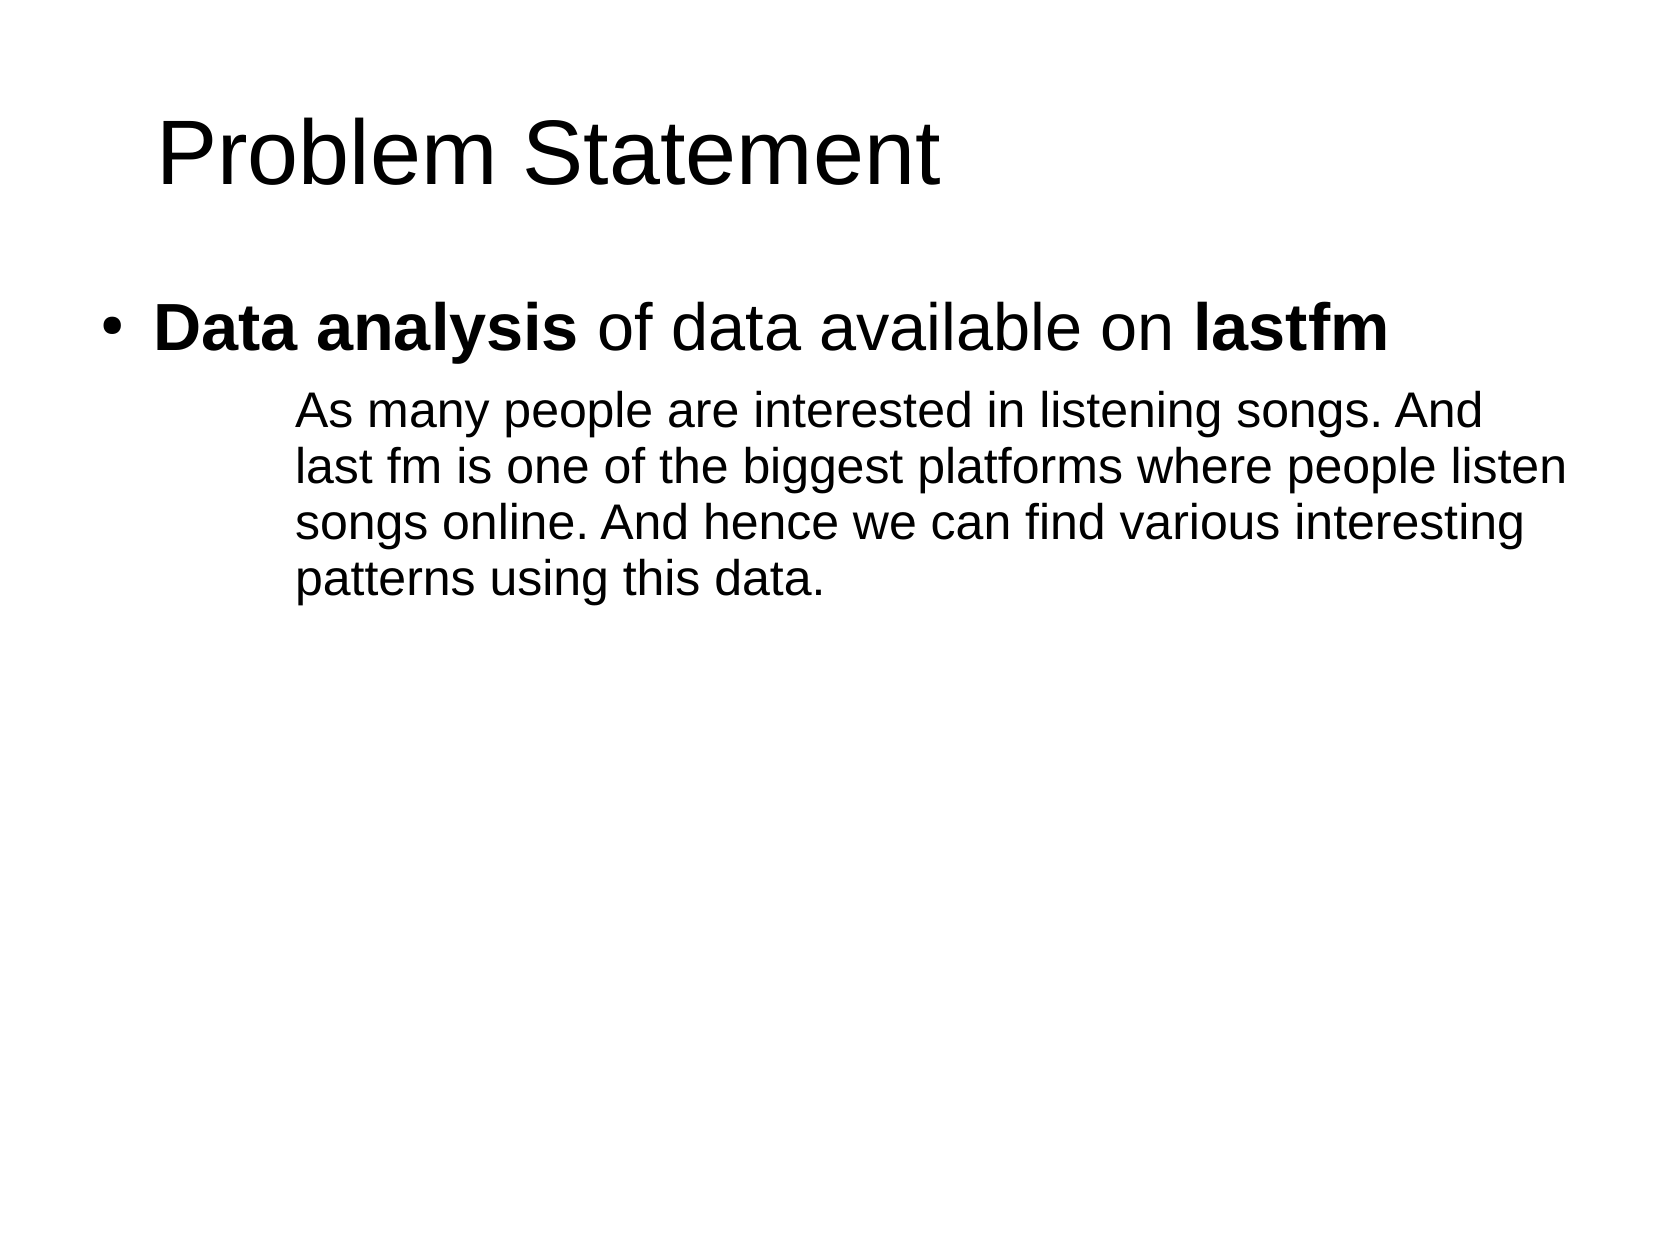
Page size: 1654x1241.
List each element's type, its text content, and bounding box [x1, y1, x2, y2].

title Problem Statement [82, 49, 1571, 257]
list Data analysis of data available on lastfm As many people are interested in listening songs. And last fm is one of the biggest platforms where people listen songs online. And hence we can find various interesting patterns using this data. [82, 290, 1571, 1010]
